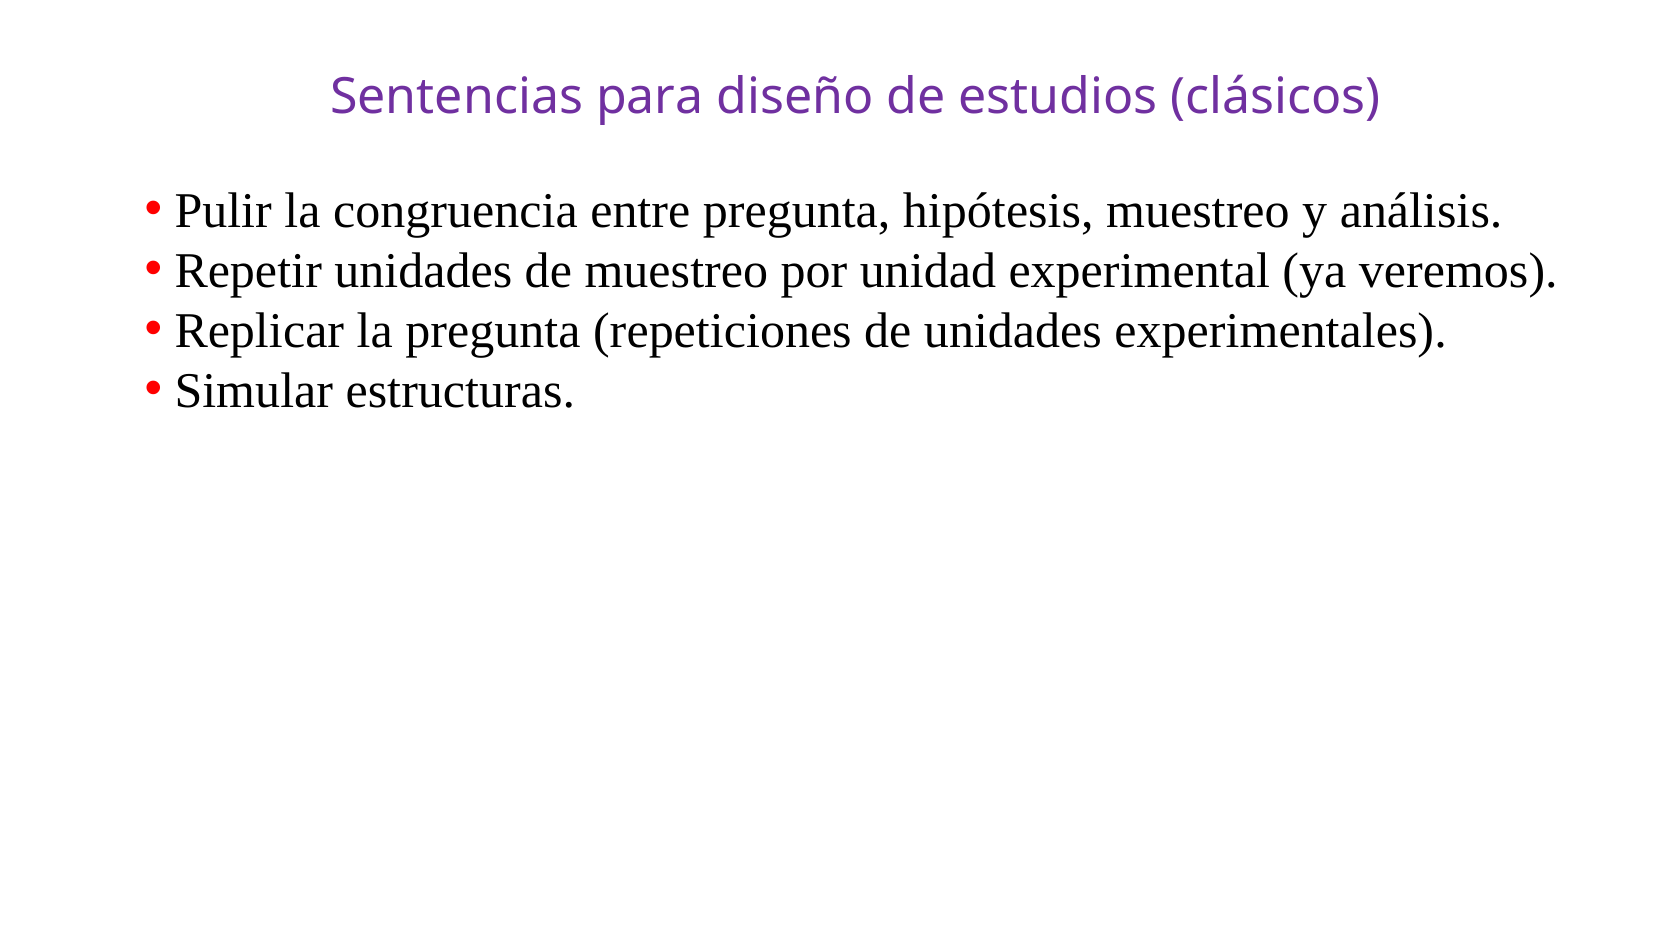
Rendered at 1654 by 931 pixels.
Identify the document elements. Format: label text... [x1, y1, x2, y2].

text_box Sentencias para diseño de estudios (clásicos) [0, 56, 1654, 142]
text_box Pulir la congruencia entre pregunta, hipótesis, muestreo y análisis. Repetir unidades de muestreo por unidad experimental (ya veremos). Replicar la pregunta (repeticiones de unidades experimentales). Simular estructuras. [129, 169, 1607, 426]
